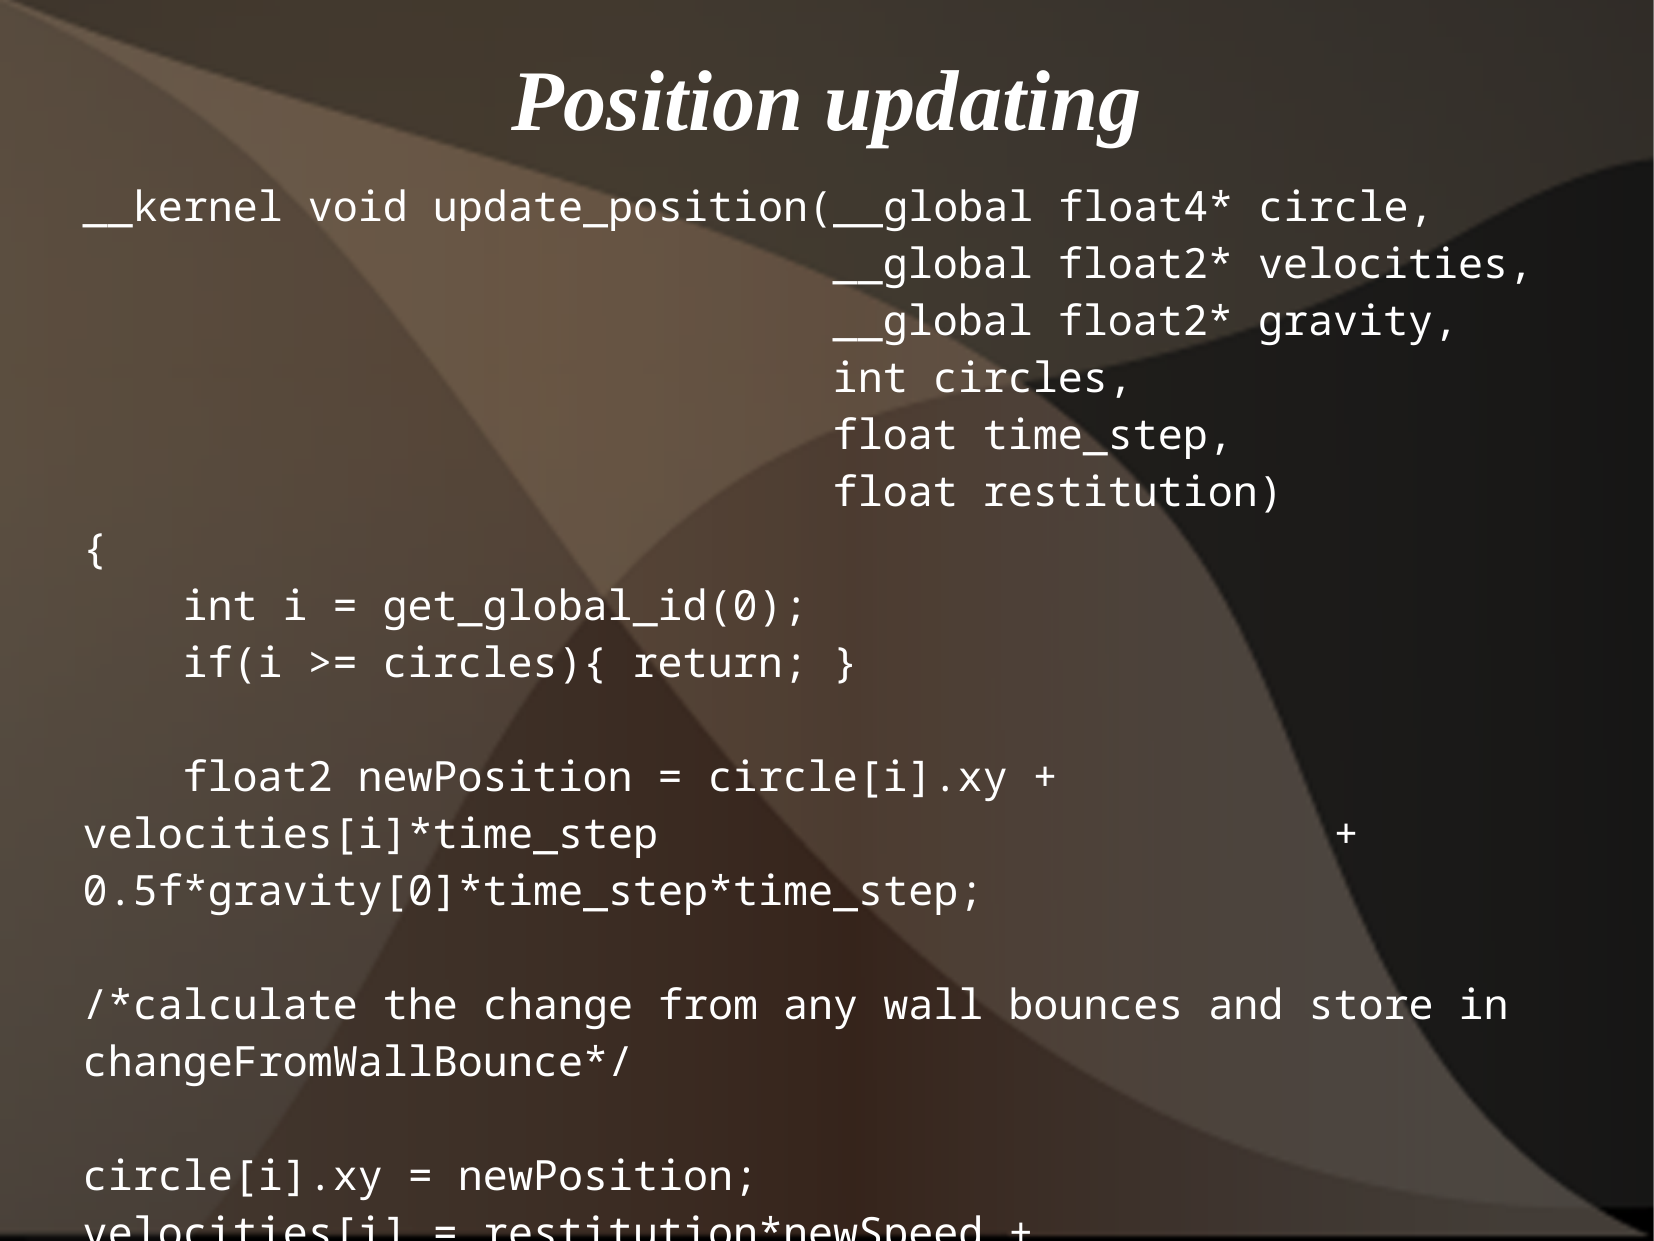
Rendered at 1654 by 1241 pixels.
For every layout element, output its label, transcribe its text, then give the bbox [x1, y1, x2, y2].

picture [843, 1232, 848, 1241]
picture [113, 1227, 126, 1234]
picture [514, 1227, 527, 1234]
title Position updating [82, 49, 1571, 154]
picture [790, 1227, 801, 1241]
picture [740, 1227, 751, 1241]
list __kernel void update_position(__global float4* circle, __global float2* velocities, __global float2* gravity, int circles, float time_step, float restitution) { int i = get_global_id(0); if(i >= circles){ return; } float2 newPosition = circle[i].xy + velocities[i]*time_step + 0.5f*gravity[0]*time_step*time_step; /*calculate the change from any wall bounces and store in changeFromWallBounce*/ circle[i].xy = newPosition; velocities[i] = restitution*newSpeed + changeFromWallBounce; [82, 177, 1571, 1146]
picture [0, 0, 1654, 1241]
picture [890, 1227, 902, 1241]
picture [939, 1227, 952, 1234]
picture [714, 1227, 727, 1241]
picture [814, 1227, 827, 1234]
picture [964, 1227, 976, 1241]
picture [163, 1227, 176, 1241]
picture [914, 1227, 927, 1234]
picture [288, 1227, 301, 1234]
